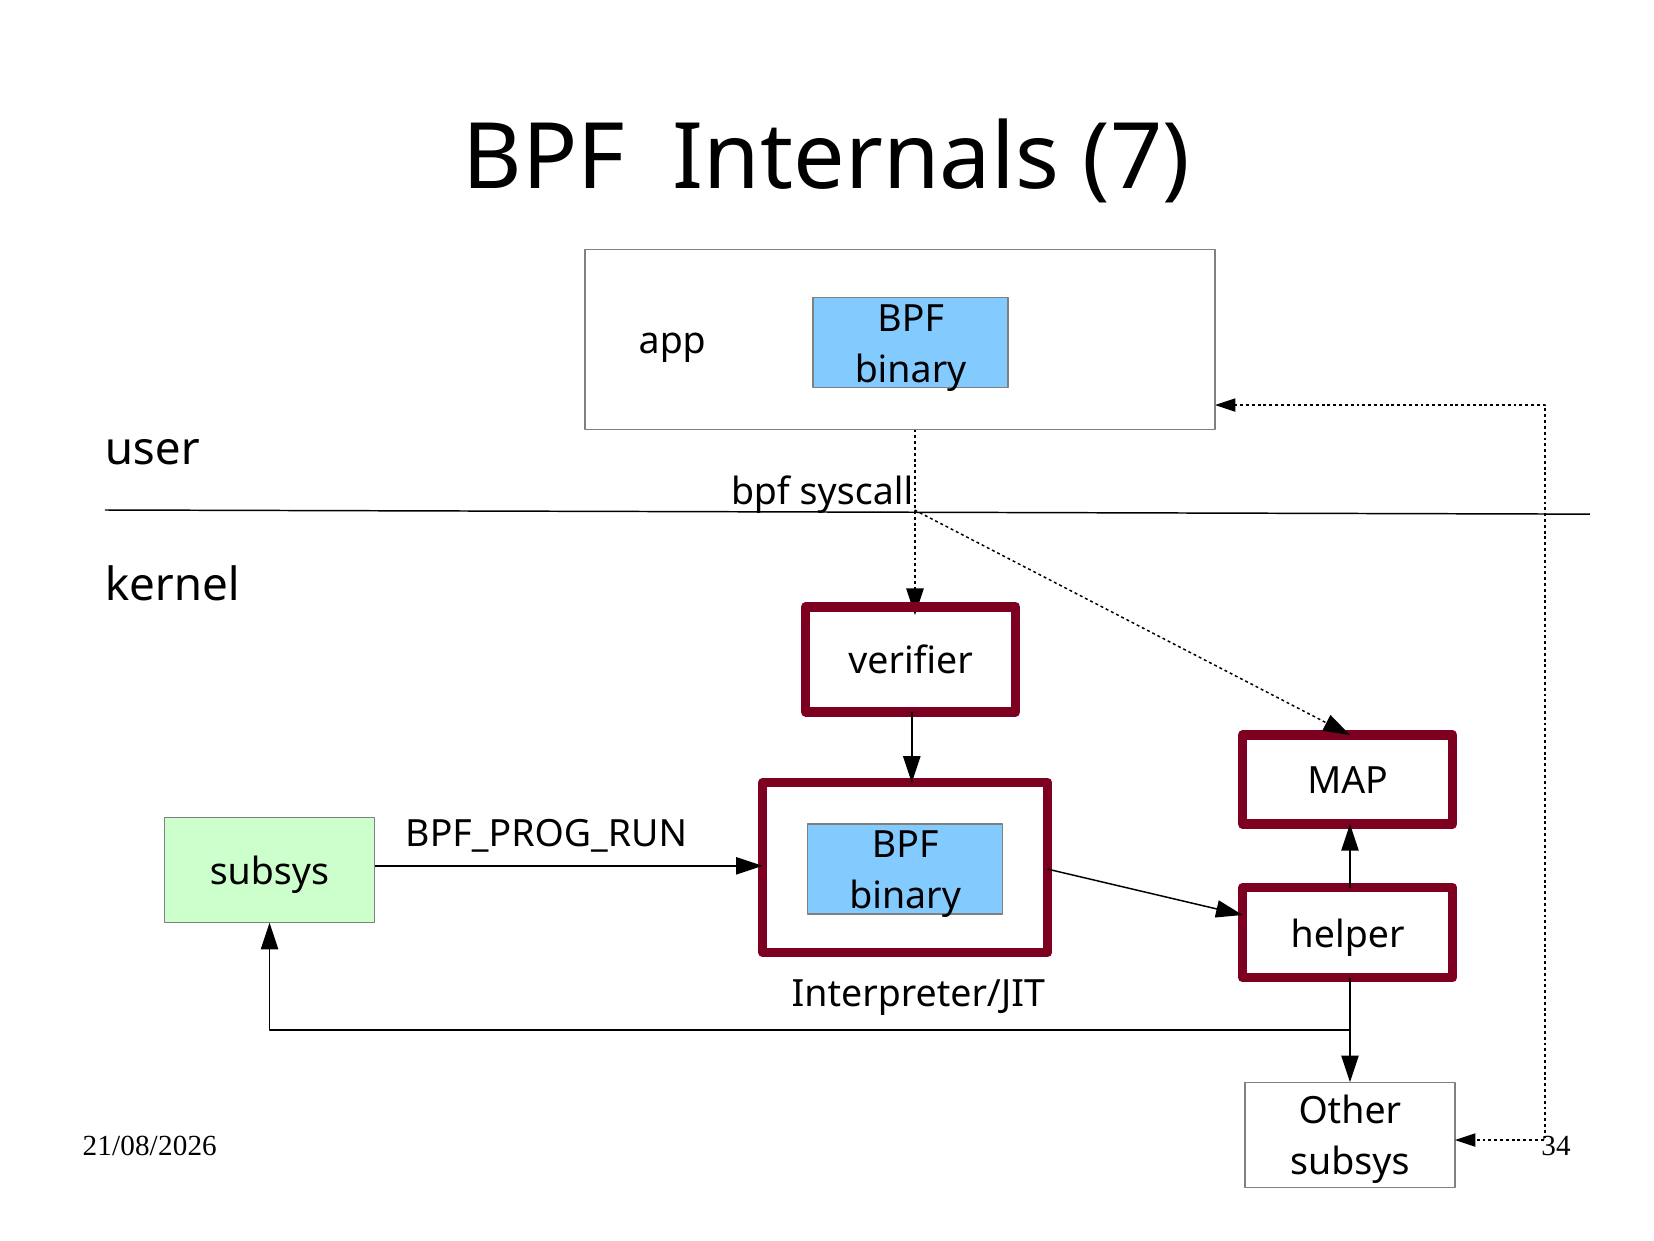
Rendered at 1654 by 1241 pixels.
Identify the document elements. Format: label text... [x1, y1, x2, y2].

text_box BPF_PROG_RUN [390, 799, 698, 860]
text_box user [90, 408, 204, 479]
text_box BPF binary [807, 824, 1003, 915]
title BPF Internals (7) [82, 49, 1571, 257]
text_box helper [1242, 887, 1453, 978]
text_box kernel [90, 544, 245, 615]
text_box subsys [164, 817, 375, 923]
text_box Other subsys [1245, 1082, 1456, 1188]
text_box bpf syscall [716, 456, 945, 518]
text_box verifier [805, 606, 1016, 712]
text_box MAP [1242, 735, 1453, 825]
text_box Interpreter/JIT [776, 959, 1054, 1020]
text_box app [585, 249, 1216, 430]
